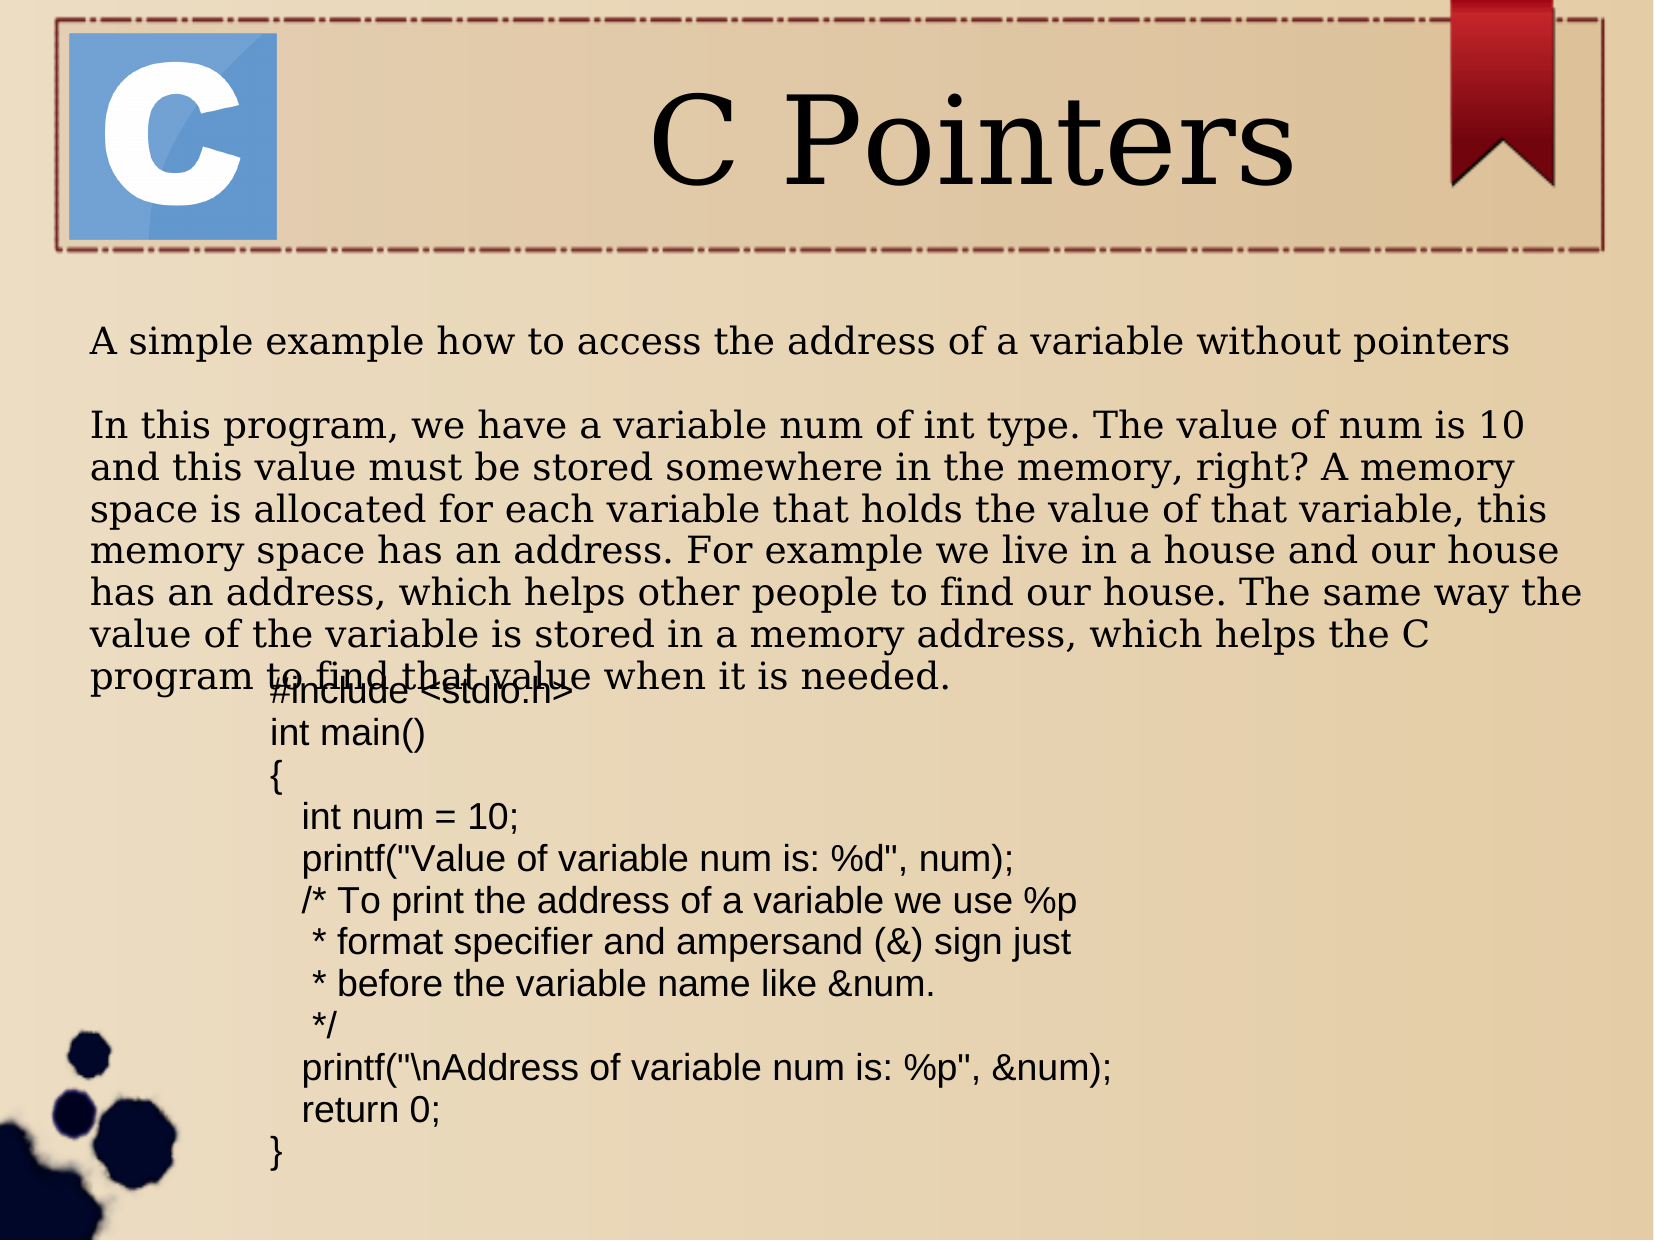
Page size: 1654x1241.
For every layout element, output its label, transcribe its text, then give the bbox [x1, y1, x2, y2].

title C Pointers [495, 47, 1413, 229]
text_box #include <stdio.h> int main() { int num = 10; printf("Value of variable num is: %d", num); /* To print the address of a variable we use %p * format specifier and ampersand (&) sign just * before the variable name like &num. */ printf("\nAddress of variable num is: %p", &num); return 0; } [255, 663, 1186, 1180]
text_box A simple example how to access the address of a variable without pointers In this program, we have a variable num of int type. The value of num is 10 and this value must be stored somewhere in the memory, right? A memory space is allocated for each variable that holds the value of that variable, this memory space has an address. For example we live in a house and our house has an address, which helps other people to find our house. The same way the value of the variable is stored in a memory address, which helps the C program to find that value when it is needed. [75, 313, 1606, 706]
picture [0, 0, 1654, 1240]
